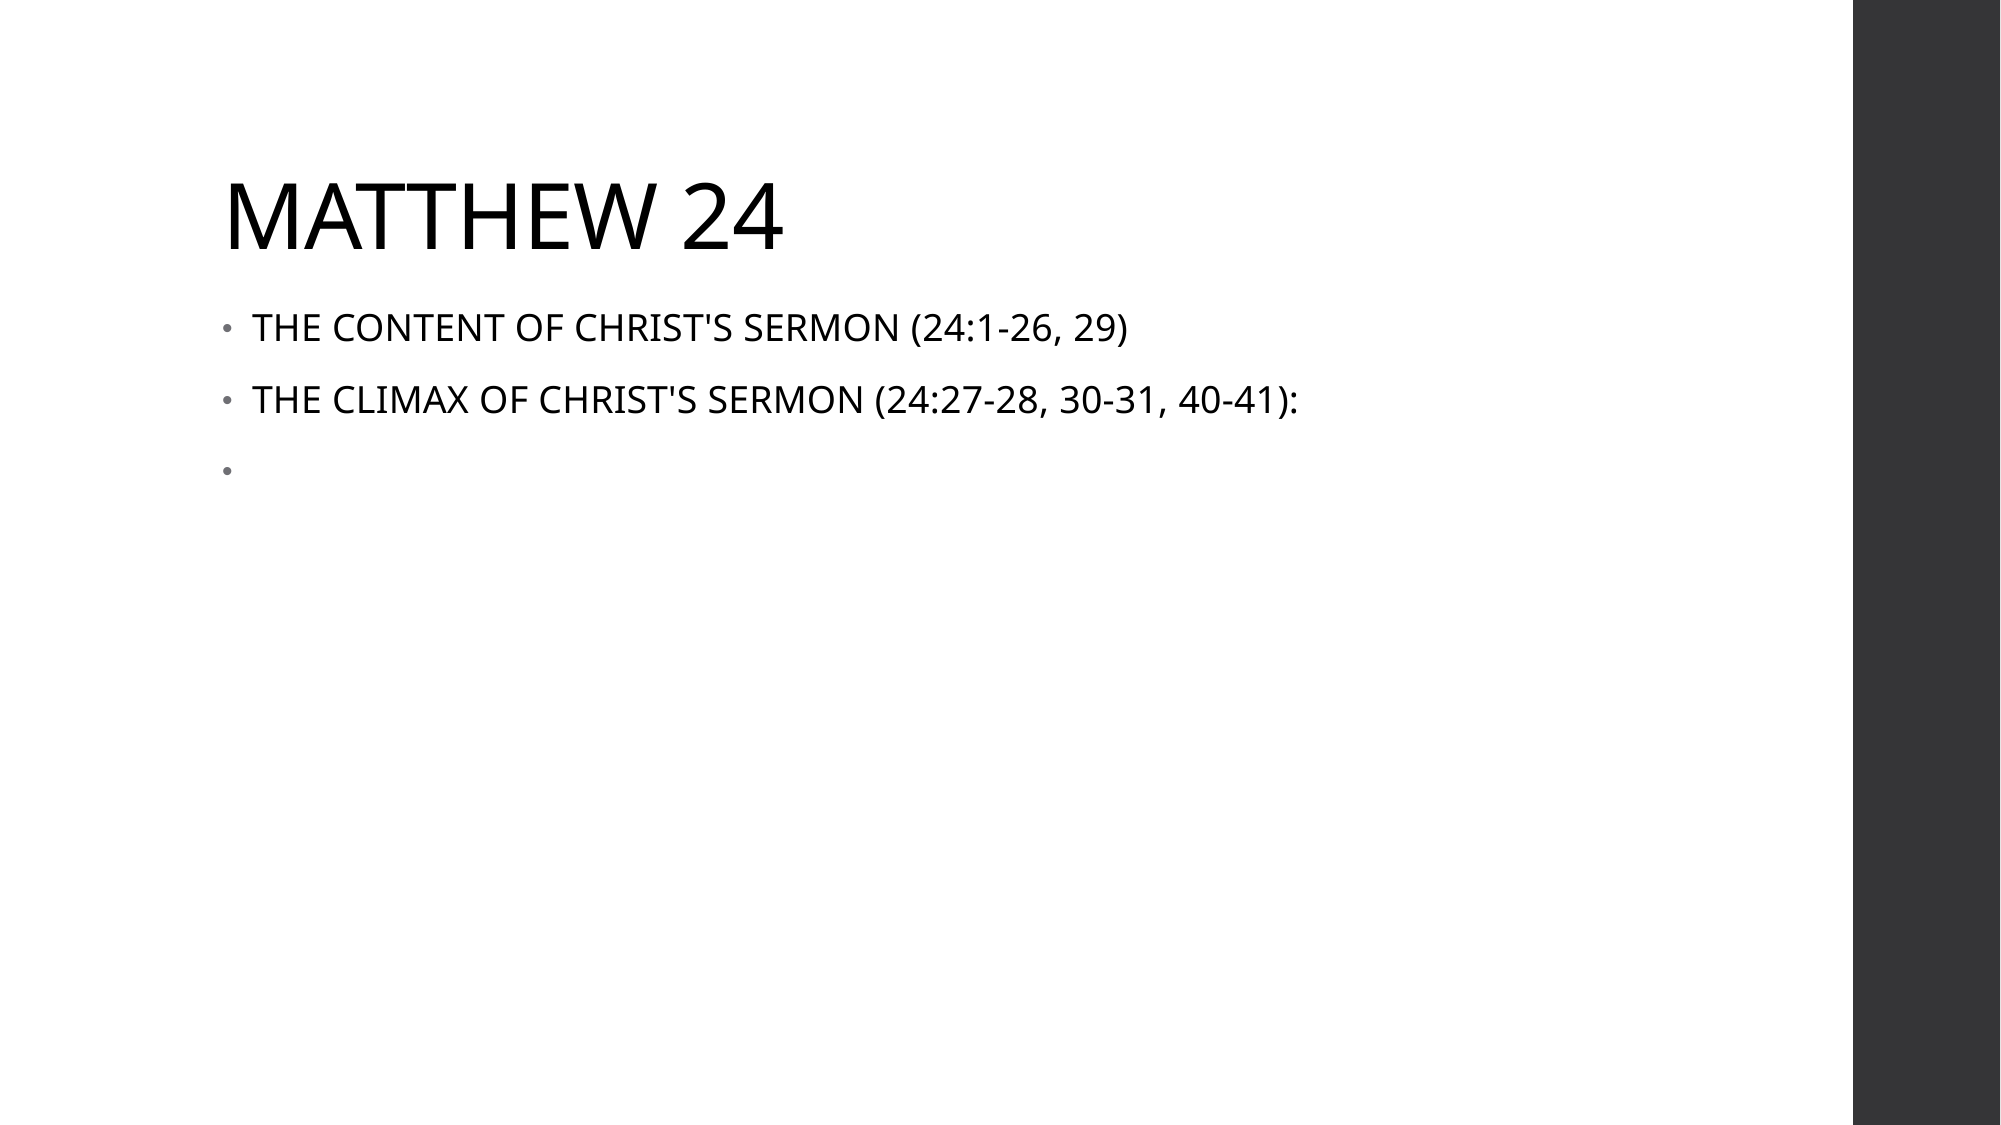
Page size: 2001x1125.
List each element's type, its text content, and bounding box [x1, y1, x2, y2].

title MATTHEW 24 [206, 60, 1797, 278]
list THE CONTENT OF CHRIST'S SERMON (24:1-26, 29) THE CLIMAX OF CHRIST'S SERMON (24:27-28, 30-31, 40-41): [206, 299, 1617, 1014]
